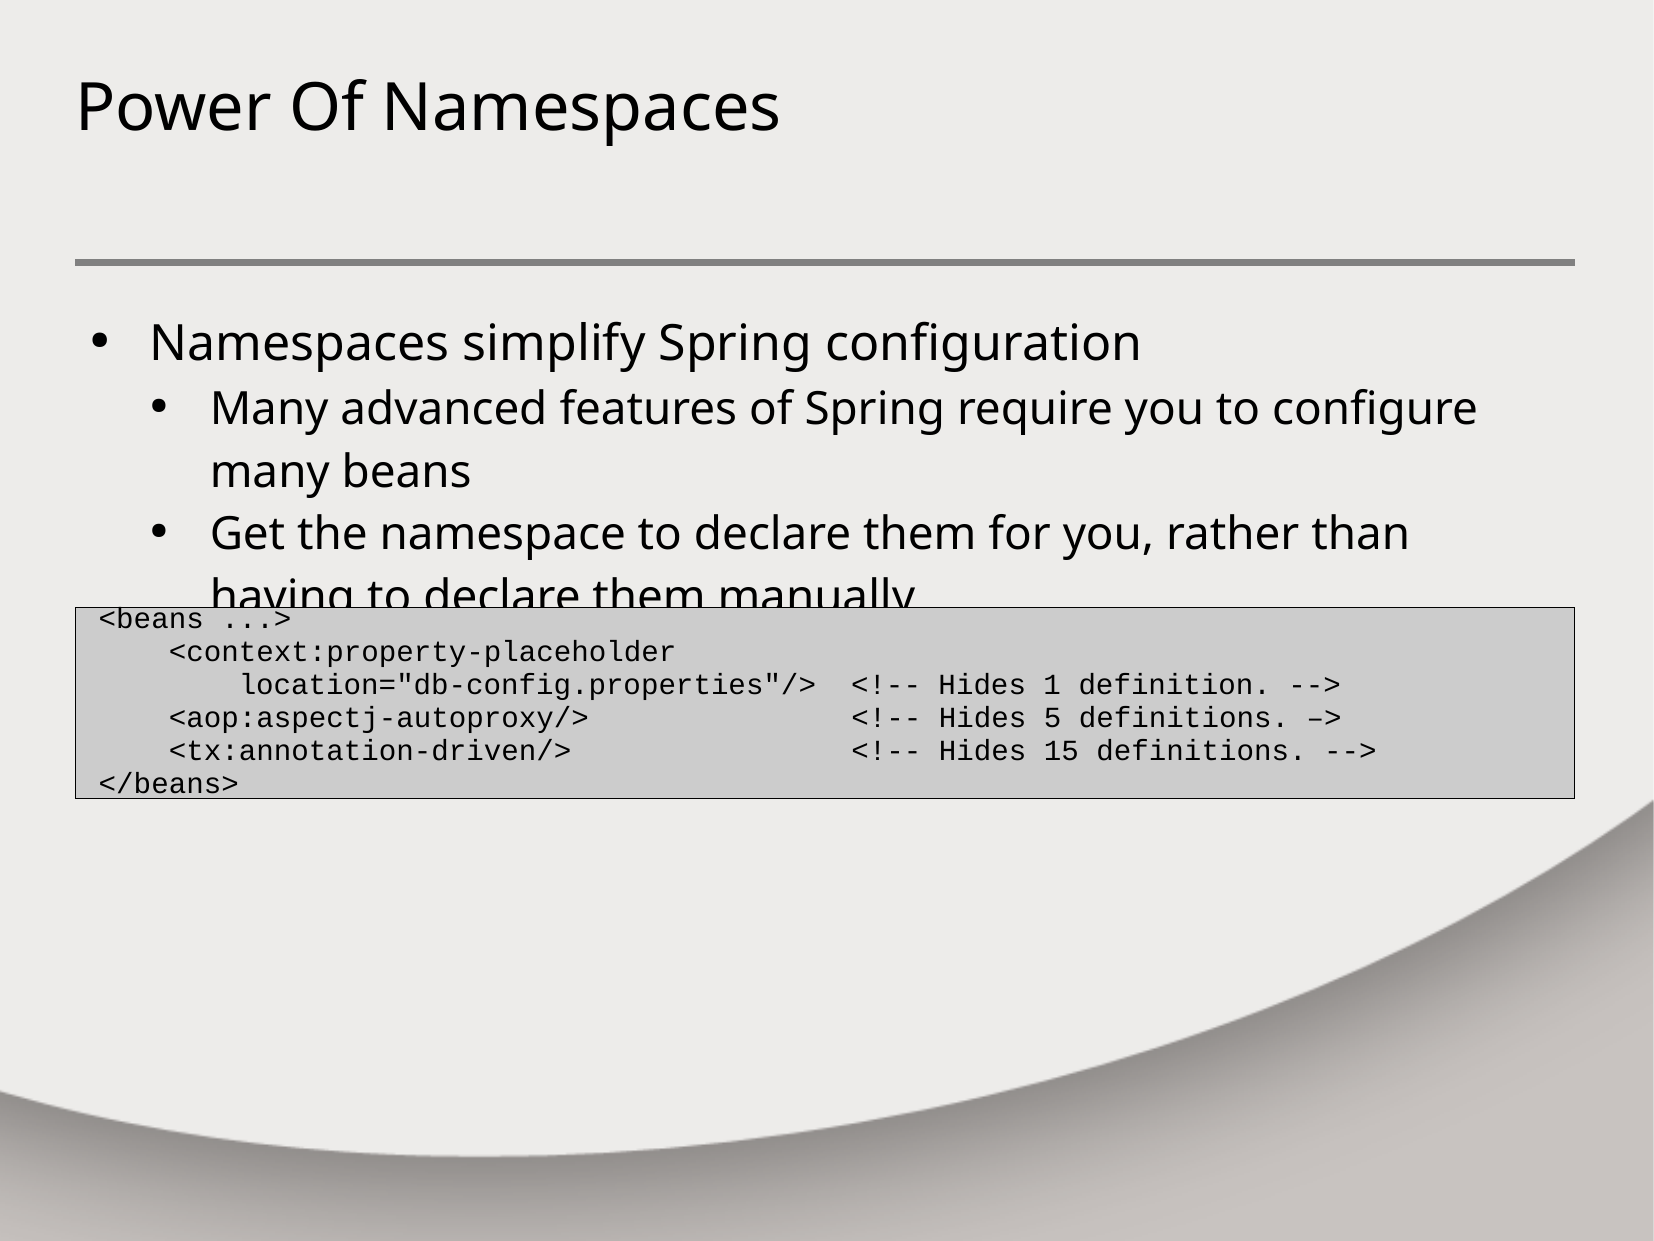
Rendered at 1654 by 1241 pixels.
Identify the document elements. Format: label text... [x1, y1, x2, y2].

picture [0, 0, 1654, 1241]
text_box Namespaces simplify Spring configuration Many advanced features of Spring require you to configure many beans Get the namespace to declare them for you, rather than having to declare them manually [75, 300, 1576, 1163]
text_box <beans ...> <context:property-placeholder location="db-config.properties"/> <!-- Hides 1 definition. --> <aop:aspectj-autoproxy/> <!-- Hides 5 definitions. –> <tx:annotation-driven/> <!-- Hides 15 definitions. --> </beans> [75, 607, 1575, 799]
title Power Of Namespaces [75, 75, 1576, 226]
